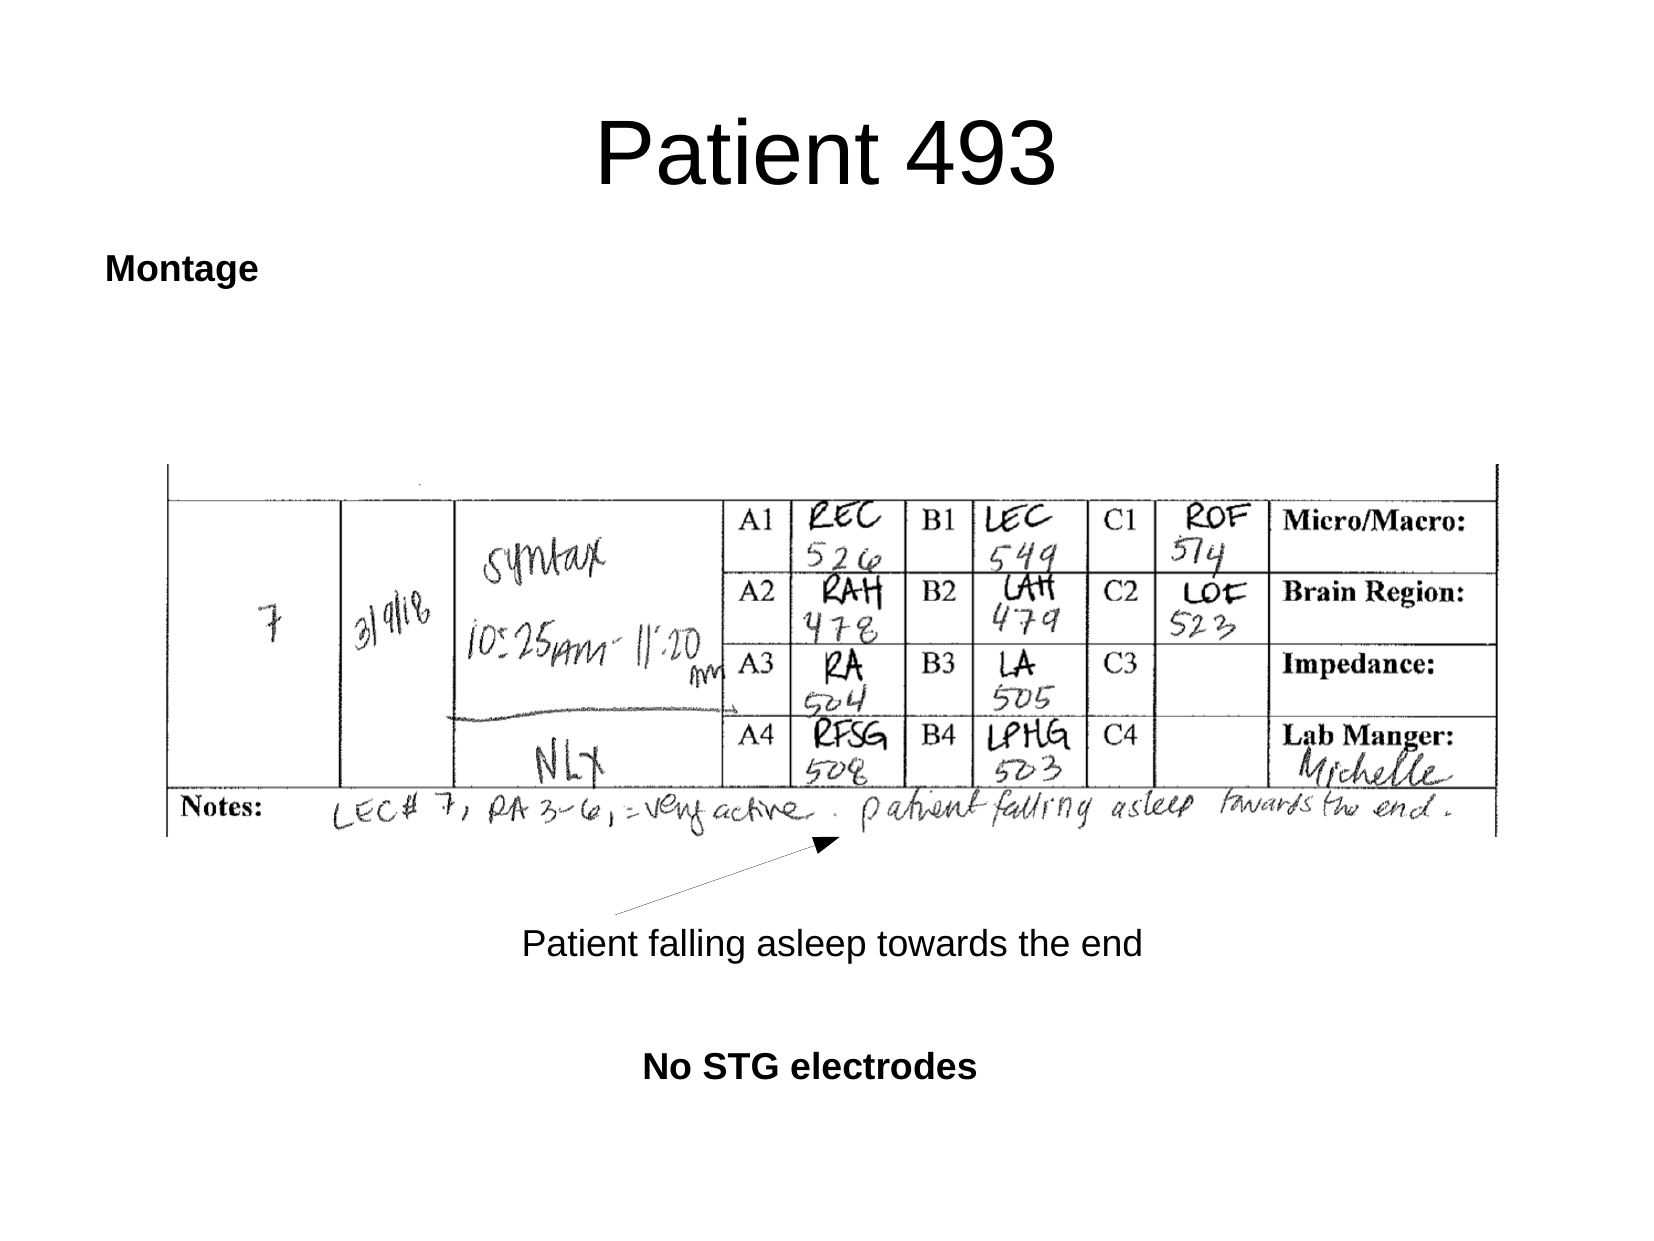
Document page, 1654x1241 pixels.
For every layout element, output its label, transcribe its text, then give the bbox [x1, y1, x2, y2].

title Patient 493 [82, 49, 1571, 257]
text_box Montage [90, 240, 871, 339]
text_box No STG electrodes [420, 1038, 1201, 1096]
picture [131, 464, 1516, 837]
text_box Patient falling asleep towards the end [360, 915, 1306, 972]
